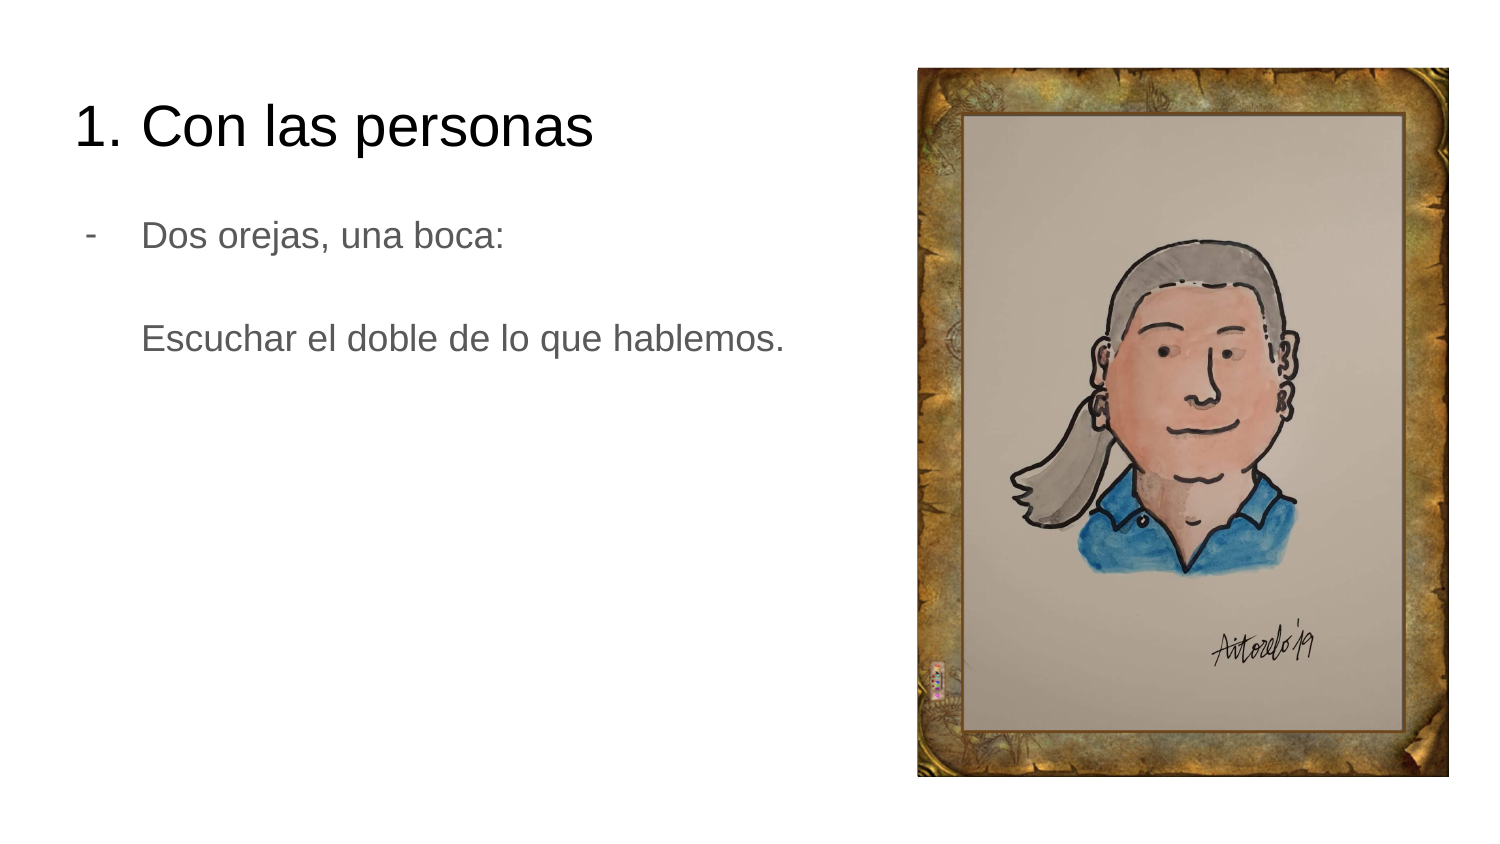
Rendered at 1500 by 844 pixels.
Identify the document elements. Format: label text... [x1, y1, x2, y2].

picture [917, 67, 1449, 777]
title Con las personas [51, 72, 917, 167]
list Dos orejas, una boca: Escuchar el doble de lo que hablemos. [51, 189, 917, 750]
